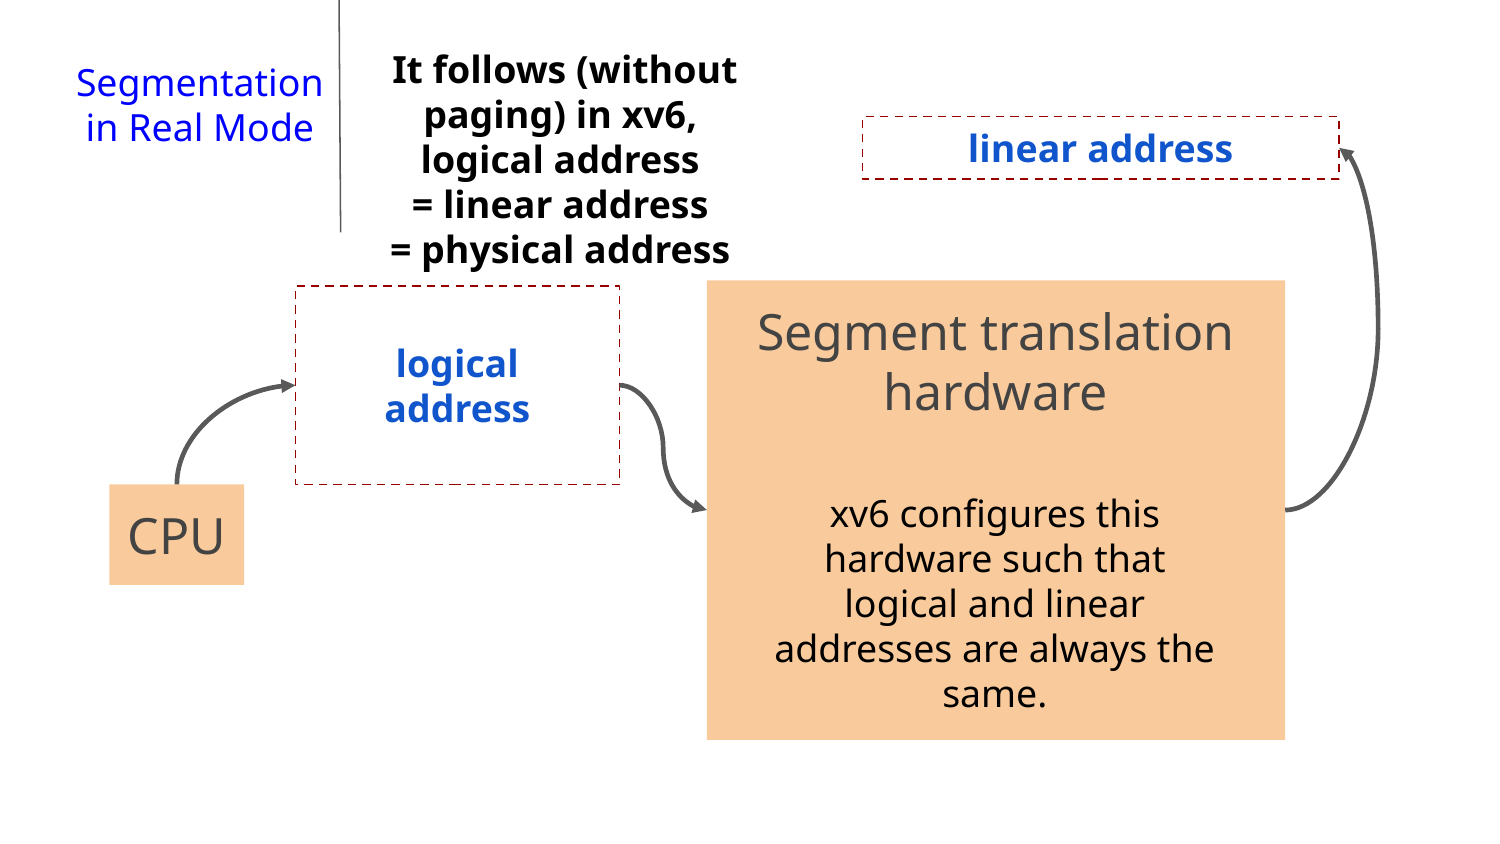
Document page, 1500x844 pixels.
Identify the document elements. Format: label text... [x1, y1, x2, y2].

text_box xv6 configures this hardware such that logical and linear addresses are always the same. [749, 528, 1240, 677]
text_box Segment translation hardware [706, 280, 1286, 740]
text_box CPU [109, 484, 245, 585]
text_box It follows (without paging) in xv6, logical address = linear address = physical address [362, 68, 768, 249]
text_box linear address [862, 116, 1339, 180]
text_box logical address [313, 357, 602, 413]
text_box Segmentation in Real Mode [0, 0, 339, 208]
